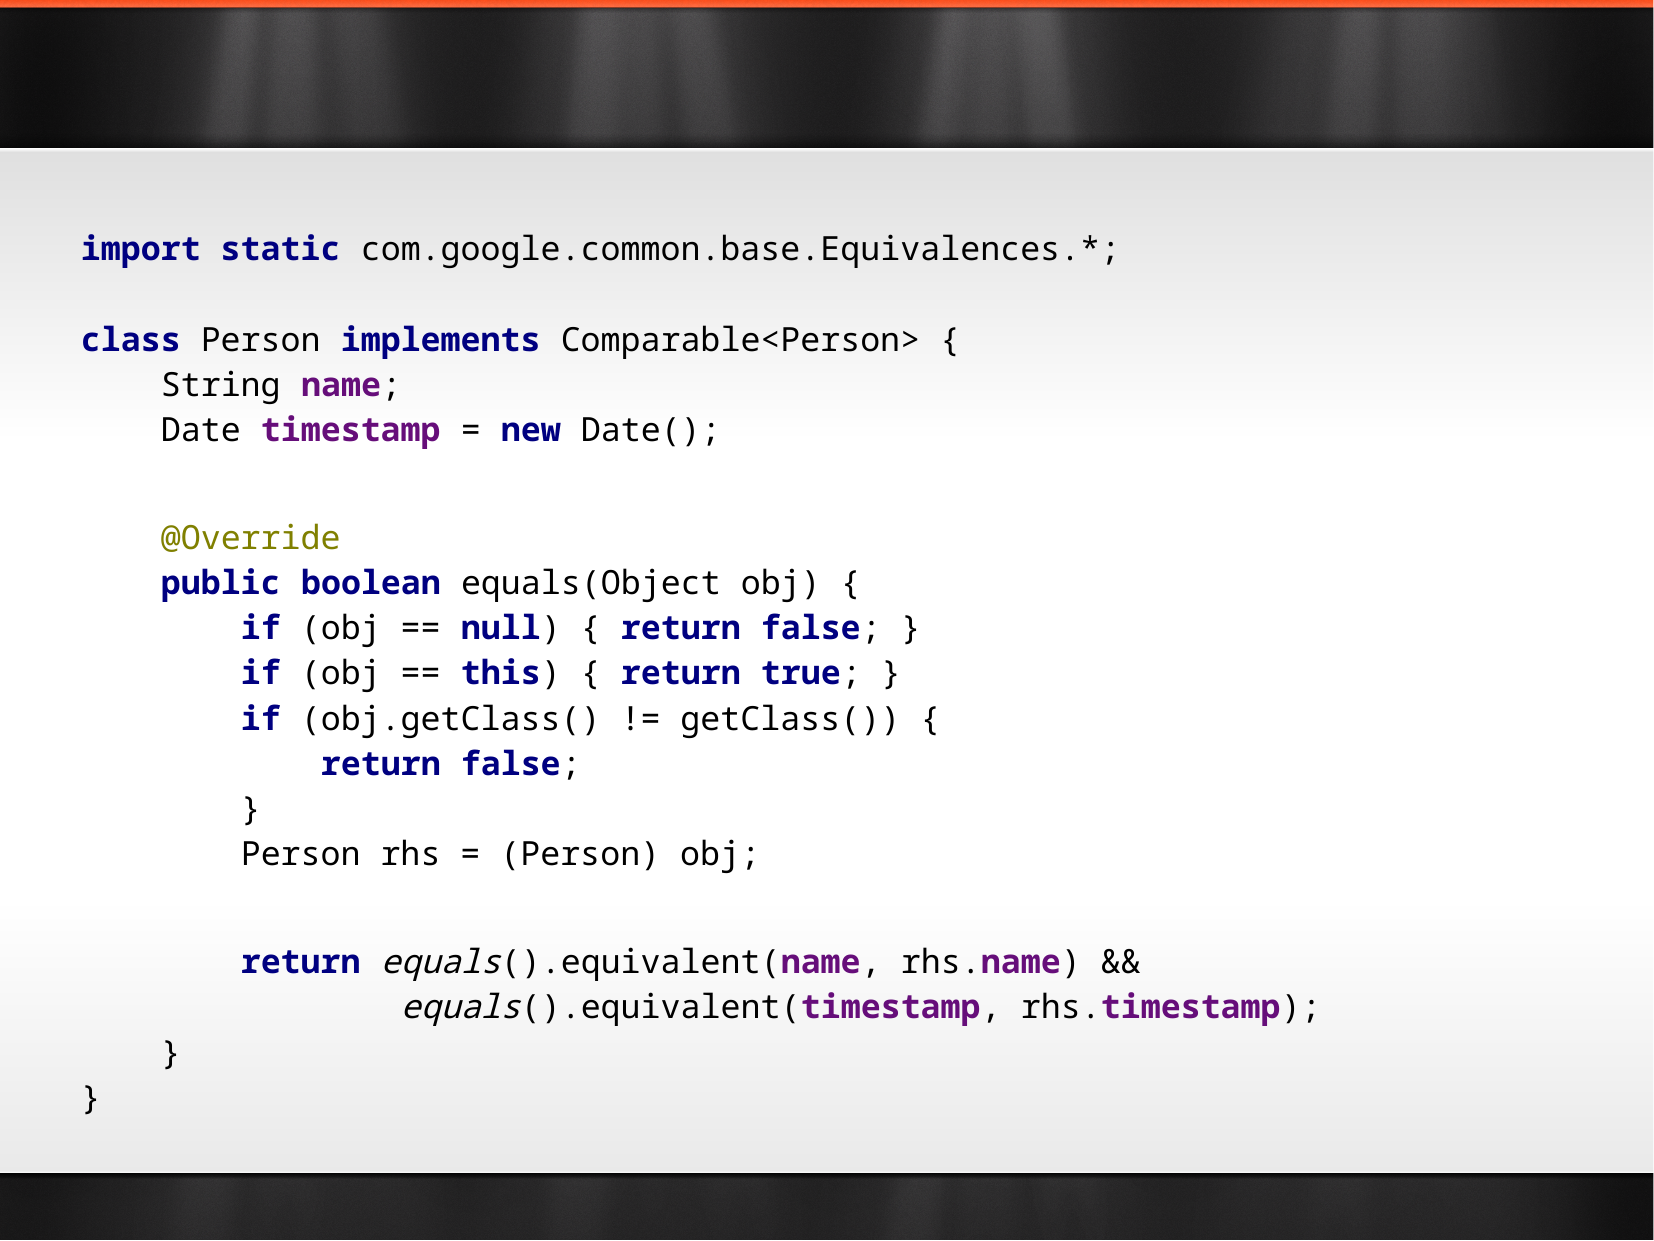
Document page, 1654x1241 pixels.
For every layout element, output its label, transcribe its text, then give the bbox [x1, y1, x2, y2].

picture [0, 0, 1654, 1240]
subtitle import static com.google.common.base.Equivalences.*; class Person implements Comparable<Person> { String name; Date timestamp = new Date(); @Override public boolean equals(Object obj) { if (obj == null) { return false; } if (obj == this) { return true; } if (obj.getClass() != getClass()) { return false; } Person rhs = (Person) obj; return equals().equivalent(name, rhs.name) && equals().equivalent(timestamp, rhs.timestamp); } } [80, 225, 1654, 1126]
